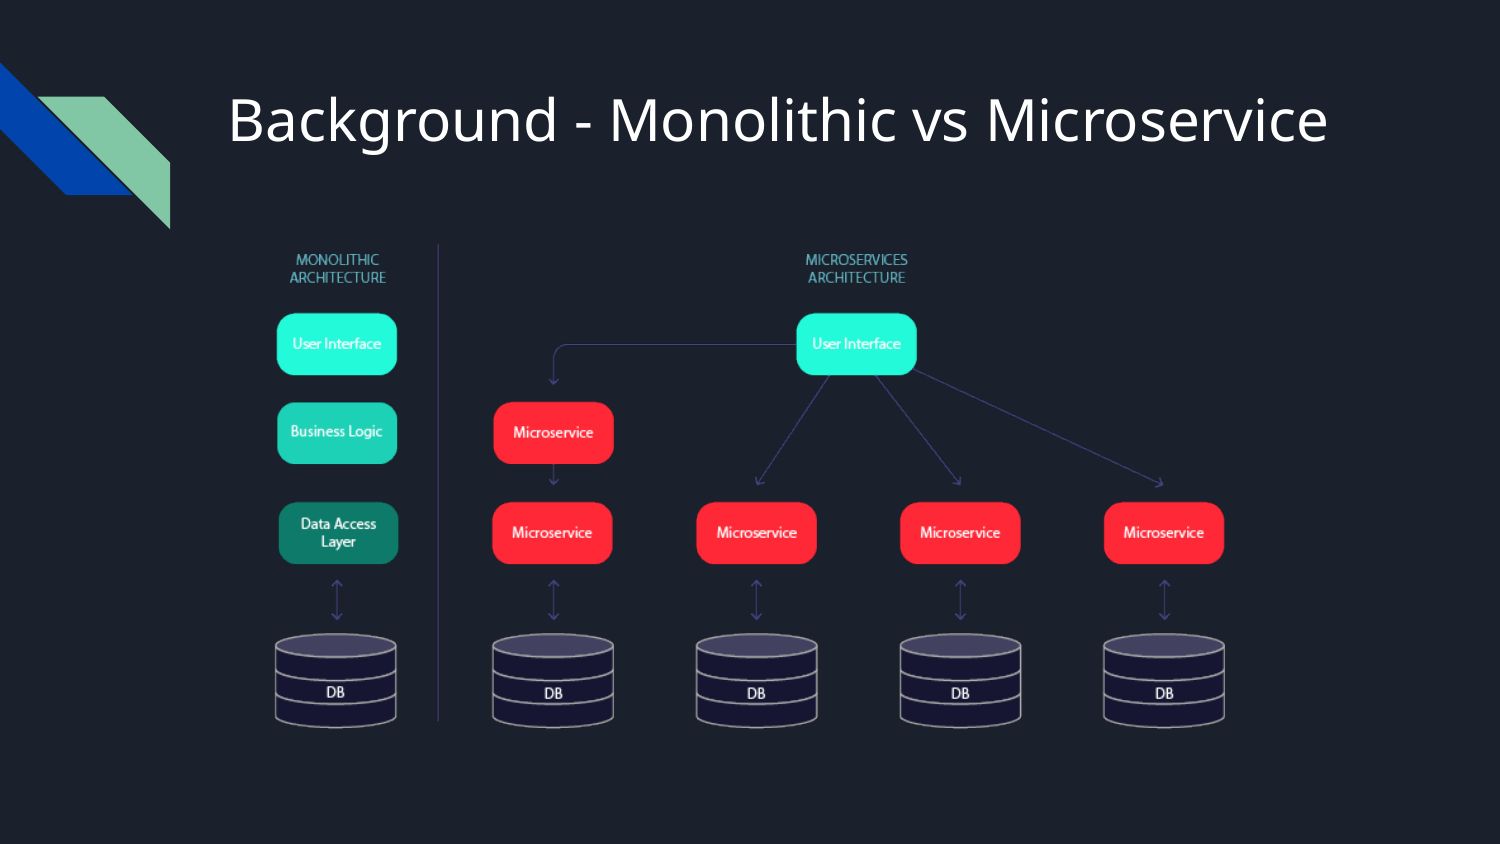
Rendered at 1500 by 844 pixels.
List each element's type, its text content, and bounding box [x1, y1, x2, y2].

picture [243, 169, 1257, 803]
title Background - Monolithic vs Microservice [212, 64, 1368, 215]
